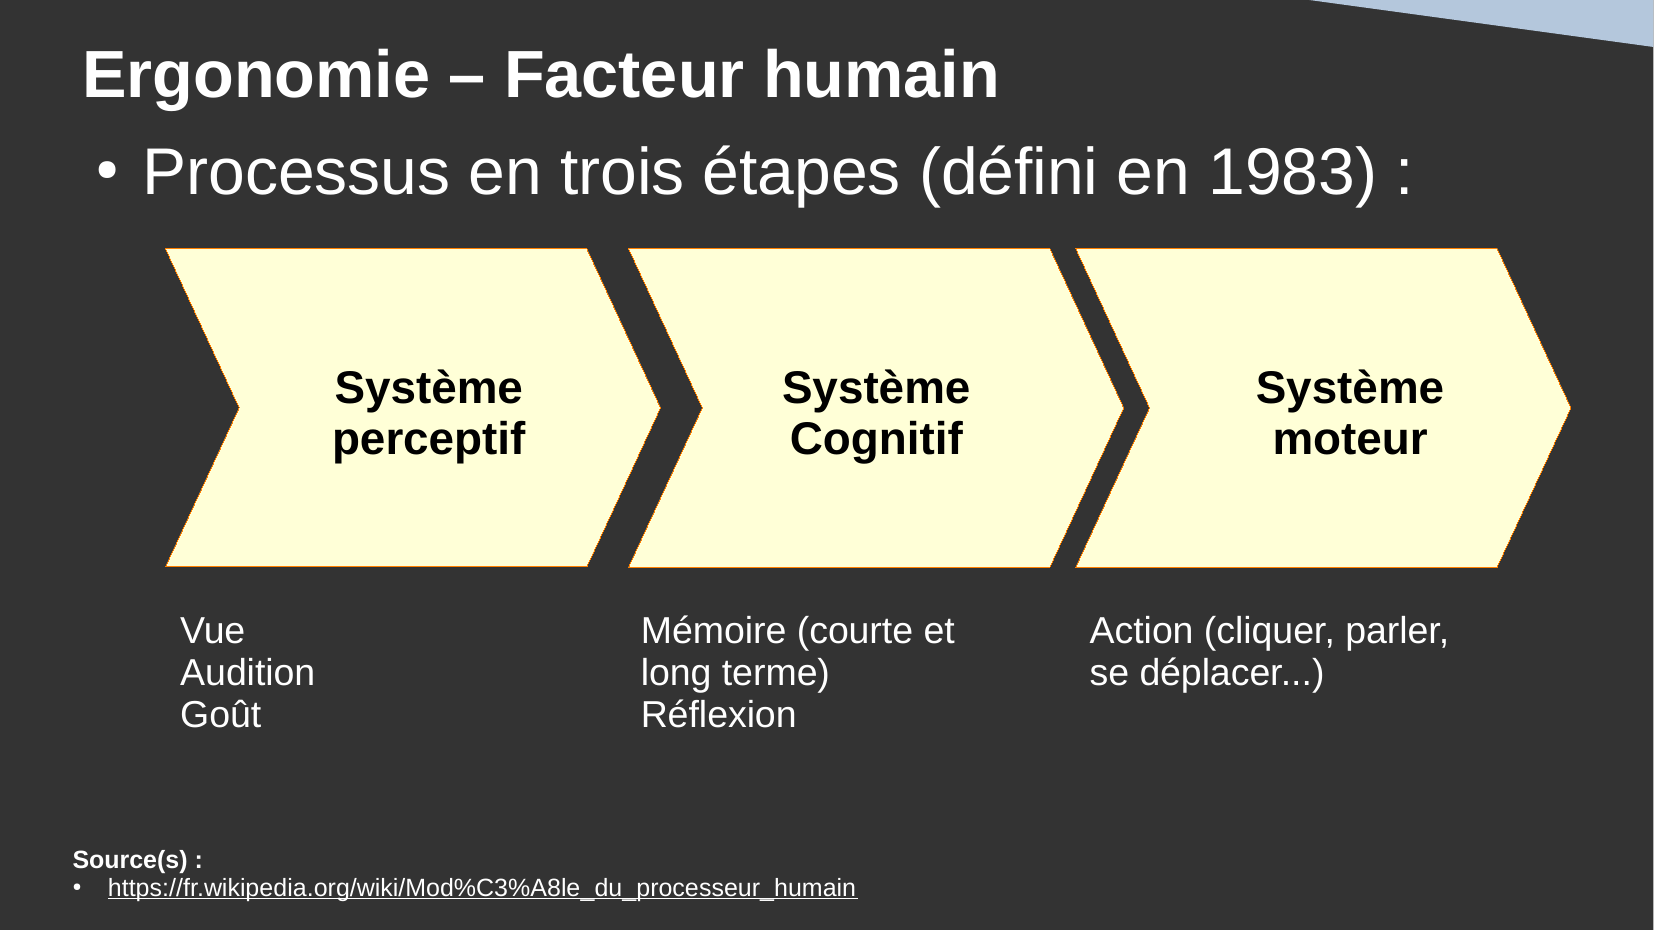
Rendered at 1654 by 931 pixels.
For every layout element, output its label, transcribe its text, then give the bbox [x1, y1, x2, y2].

text_box Action (cliquer, parler, se déplacer...) [1074, 602, 1477, 744]
text_box [165, 248, 661, 567]
text_box Système perceptif [295, 354, 563, 472]
text_box Système moteur [1216, 354, 1484, 472]
text_box Mémoire (courte et long terme) Réflexion [625, 602, 1028, 744]
text_box Vue Audition Goût [165, 602, 567, 744]
title Ergonomie – Facteur humain [82, 37, 1571, 114]
text_box Système Cognitif [760, 354, 993, 472]
list Processus en trois étapes (défini en 1983) : [80, 134, 1501, 225]
text_box [628, 248, 1124, 568]
text_box [1075, 248, 1571, 568]
text_box Source(s) : https://fr.wikipedia.org/wiki/Mod%C3%A8le_du_processeur_humain [57, 838, 1543, 910]
text_box [1309, 0, 1654, 48]
